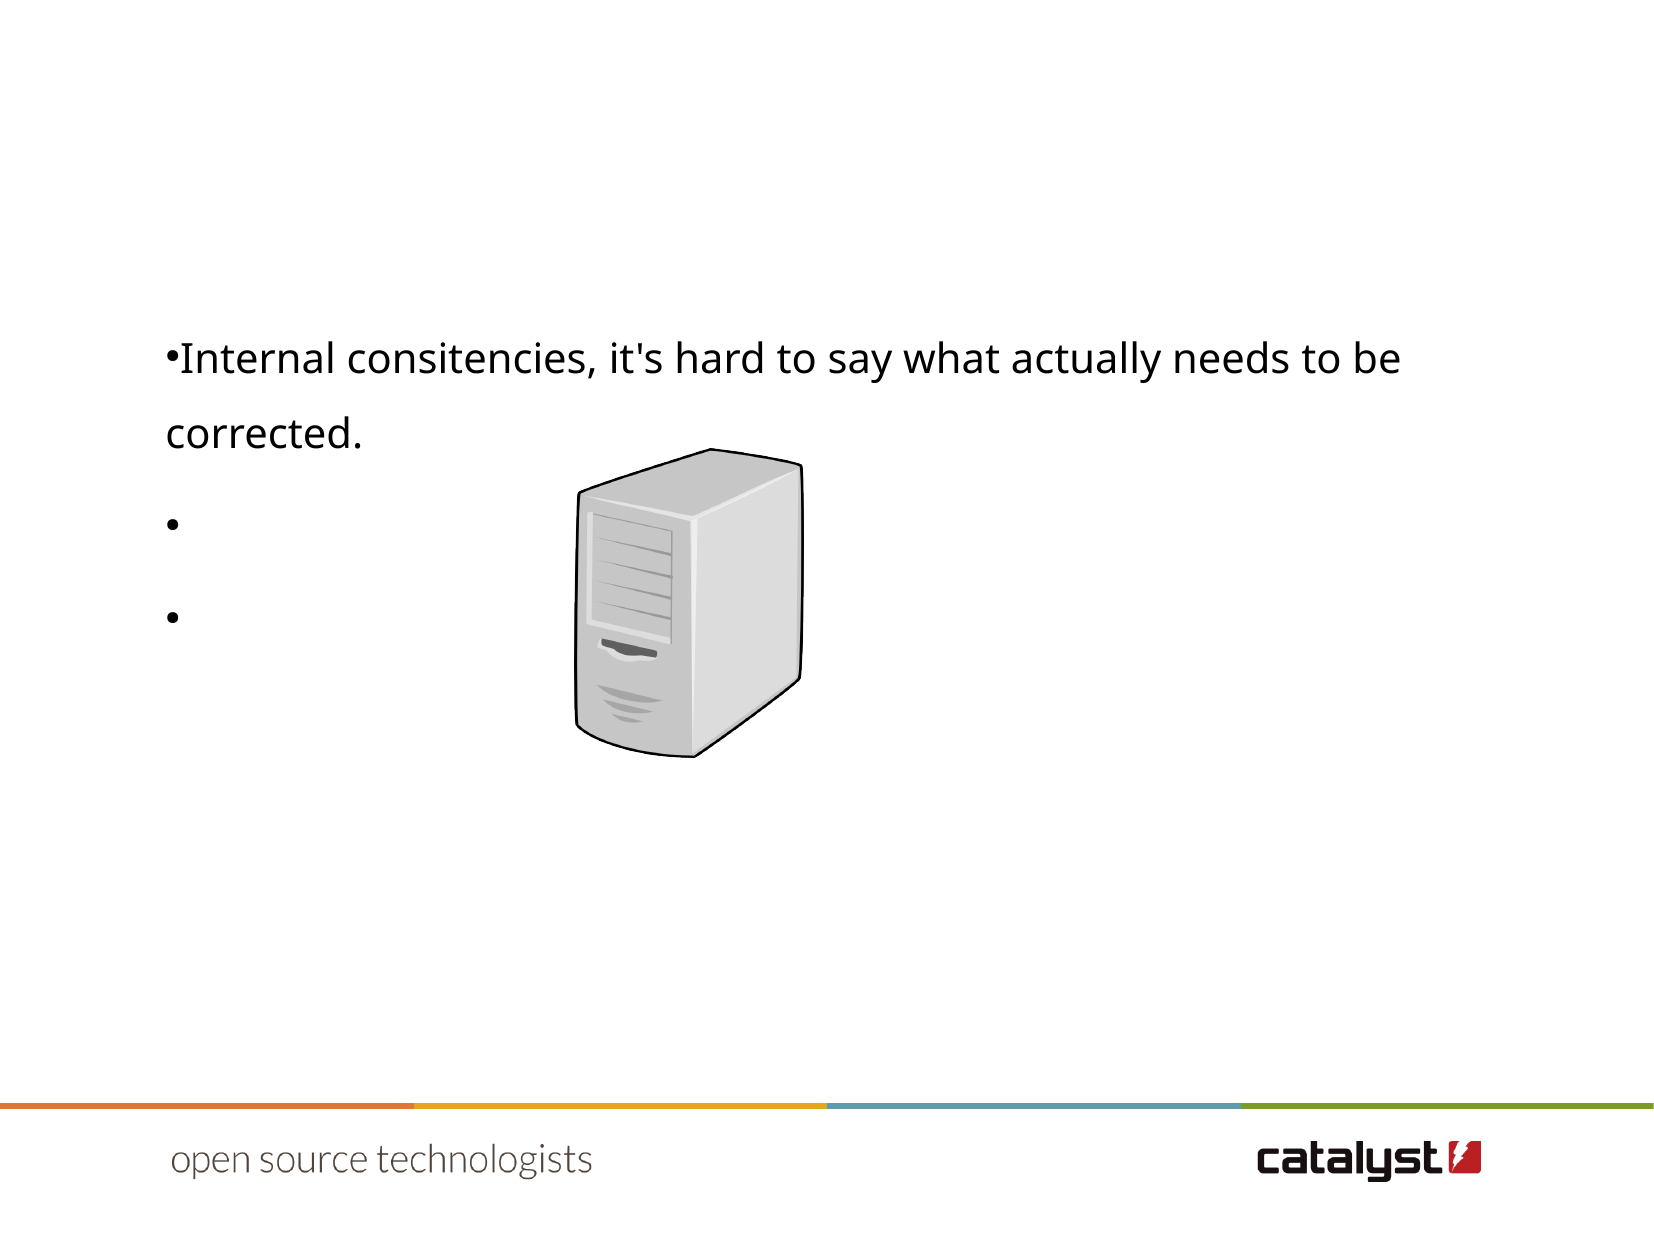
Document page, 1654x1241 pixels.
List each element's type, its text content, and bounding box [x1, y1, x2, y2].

list Internal consitencies, it's hard to say what actually needs to be corrected. [165, 307, 1489, 1027]
picture [574, 448, 804, 758]
